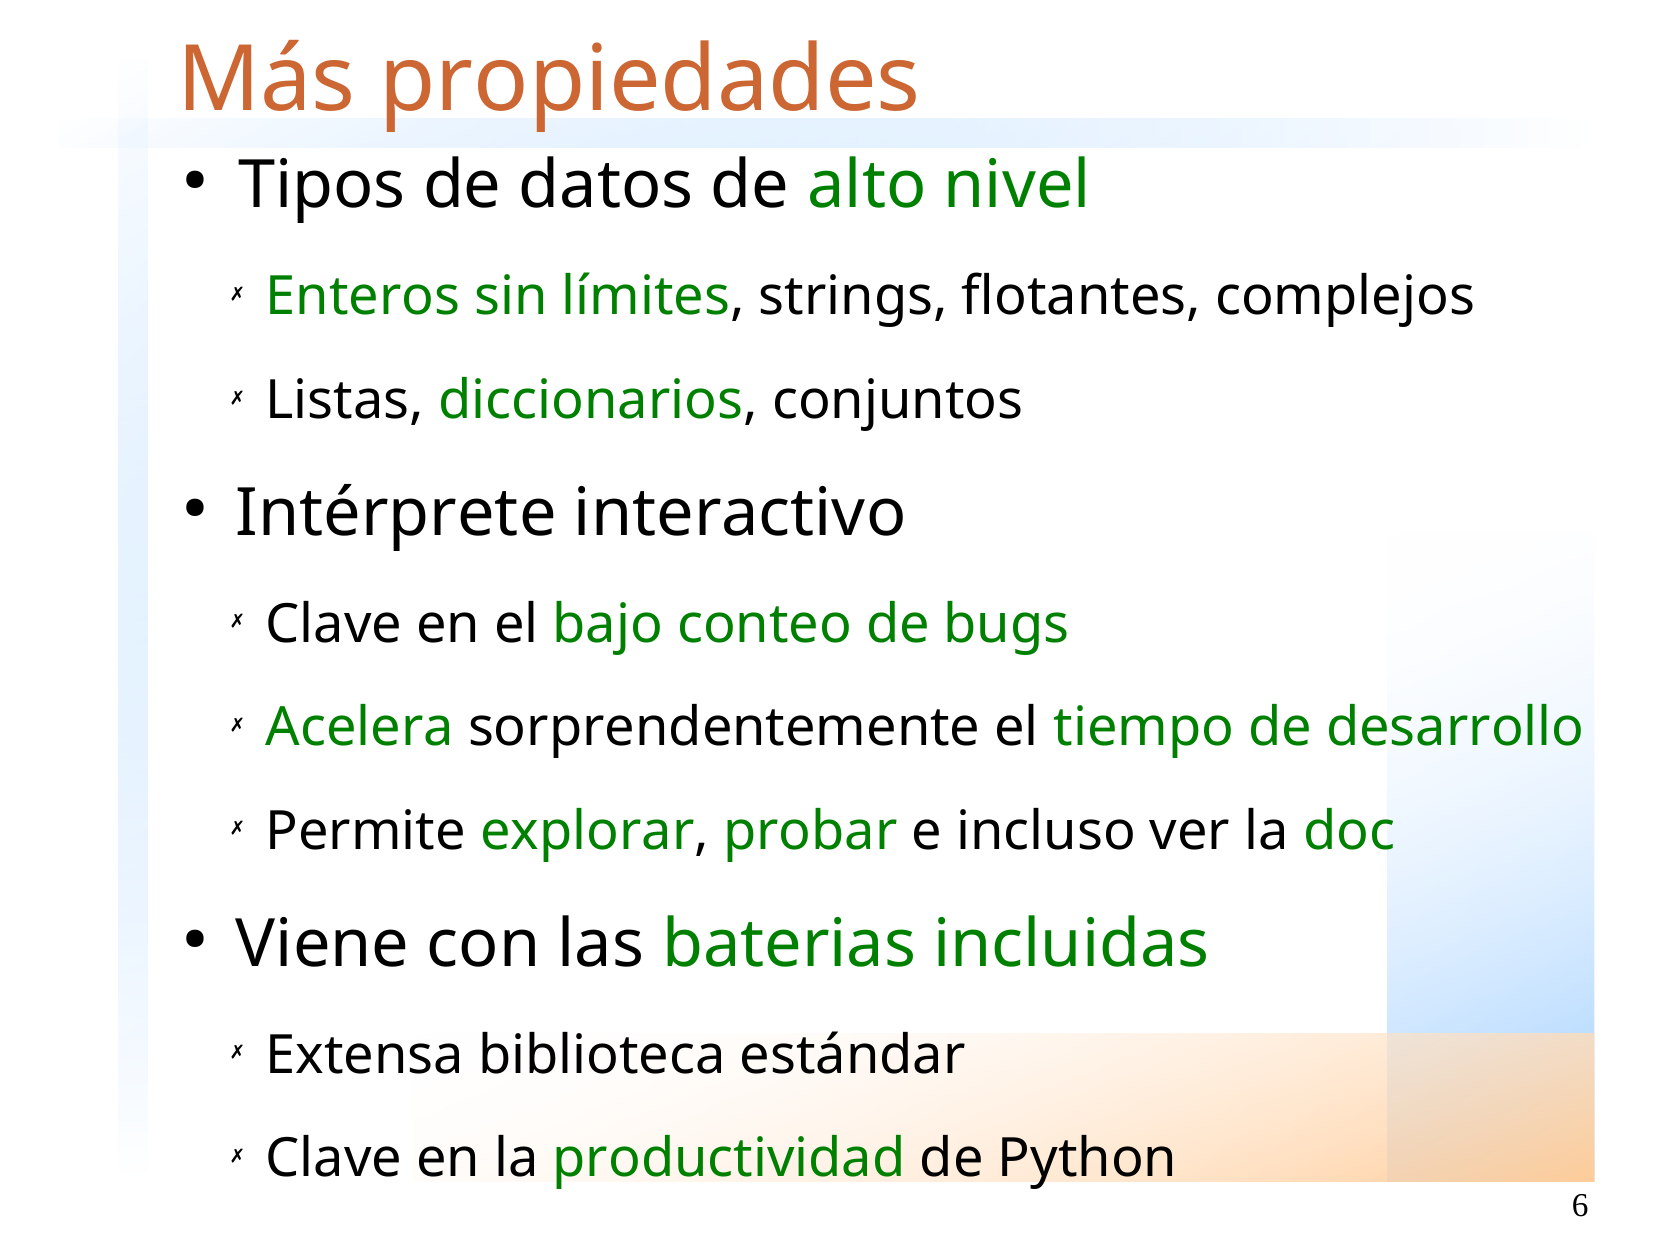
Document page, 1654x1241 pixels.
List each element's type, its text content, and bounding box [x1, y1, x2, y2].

subtitle Tipos de datos de alto nivel Enteros sin límites, strings, flotantes, complejos Listas, diccionarios, conjuntos Intérprete interactivo Clave en el bajo conteo de bugs Acelera sorprendentemente el tiempo de desarrollo Permite explorar, probar e incluso ver la doc Viene con las baterias incluidas Extensa biblioteca estándar Clave en la productividad de Python [147, 144, 1595, 1185]
title Más propiedades [177, 0, 1595, 144]
